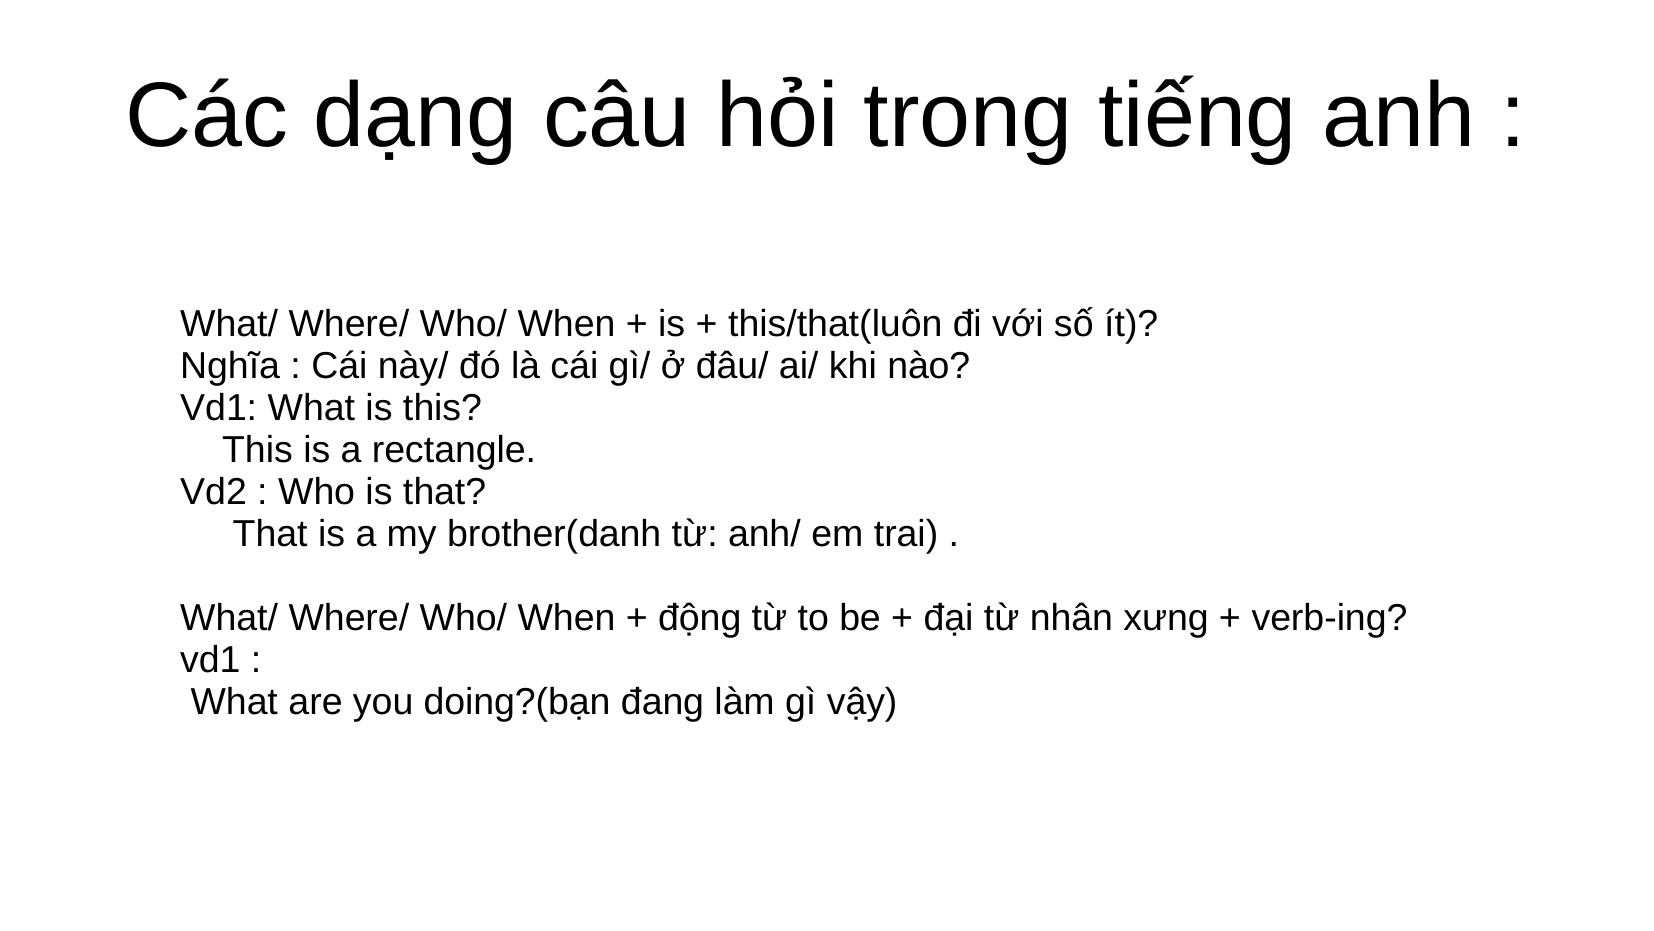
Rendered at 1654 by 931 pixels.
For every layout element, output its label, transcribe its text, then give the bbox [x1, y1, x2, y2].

text_box What/ Where/ Who/ When + is + this/that(luôn đi với số ít)? Nghĩa : Cái này/ đó là cái gì/ ở đâu/ ai/ khi nào? Vd1: What is this? This is a rectangle. Vd2 : Who is that? That is a my brother(danh từ: anh/ em trai) . What/ Where/ Who/ When + động từ to be + đại từ nhân xưng + verb-ing? vd1 : What are you doing?(bạn đang làm gì vậy) [165, 295, 1501, 814]
title Các dạng câu hỏi trong tiếng anh : [82, 37, 1571, 193]
